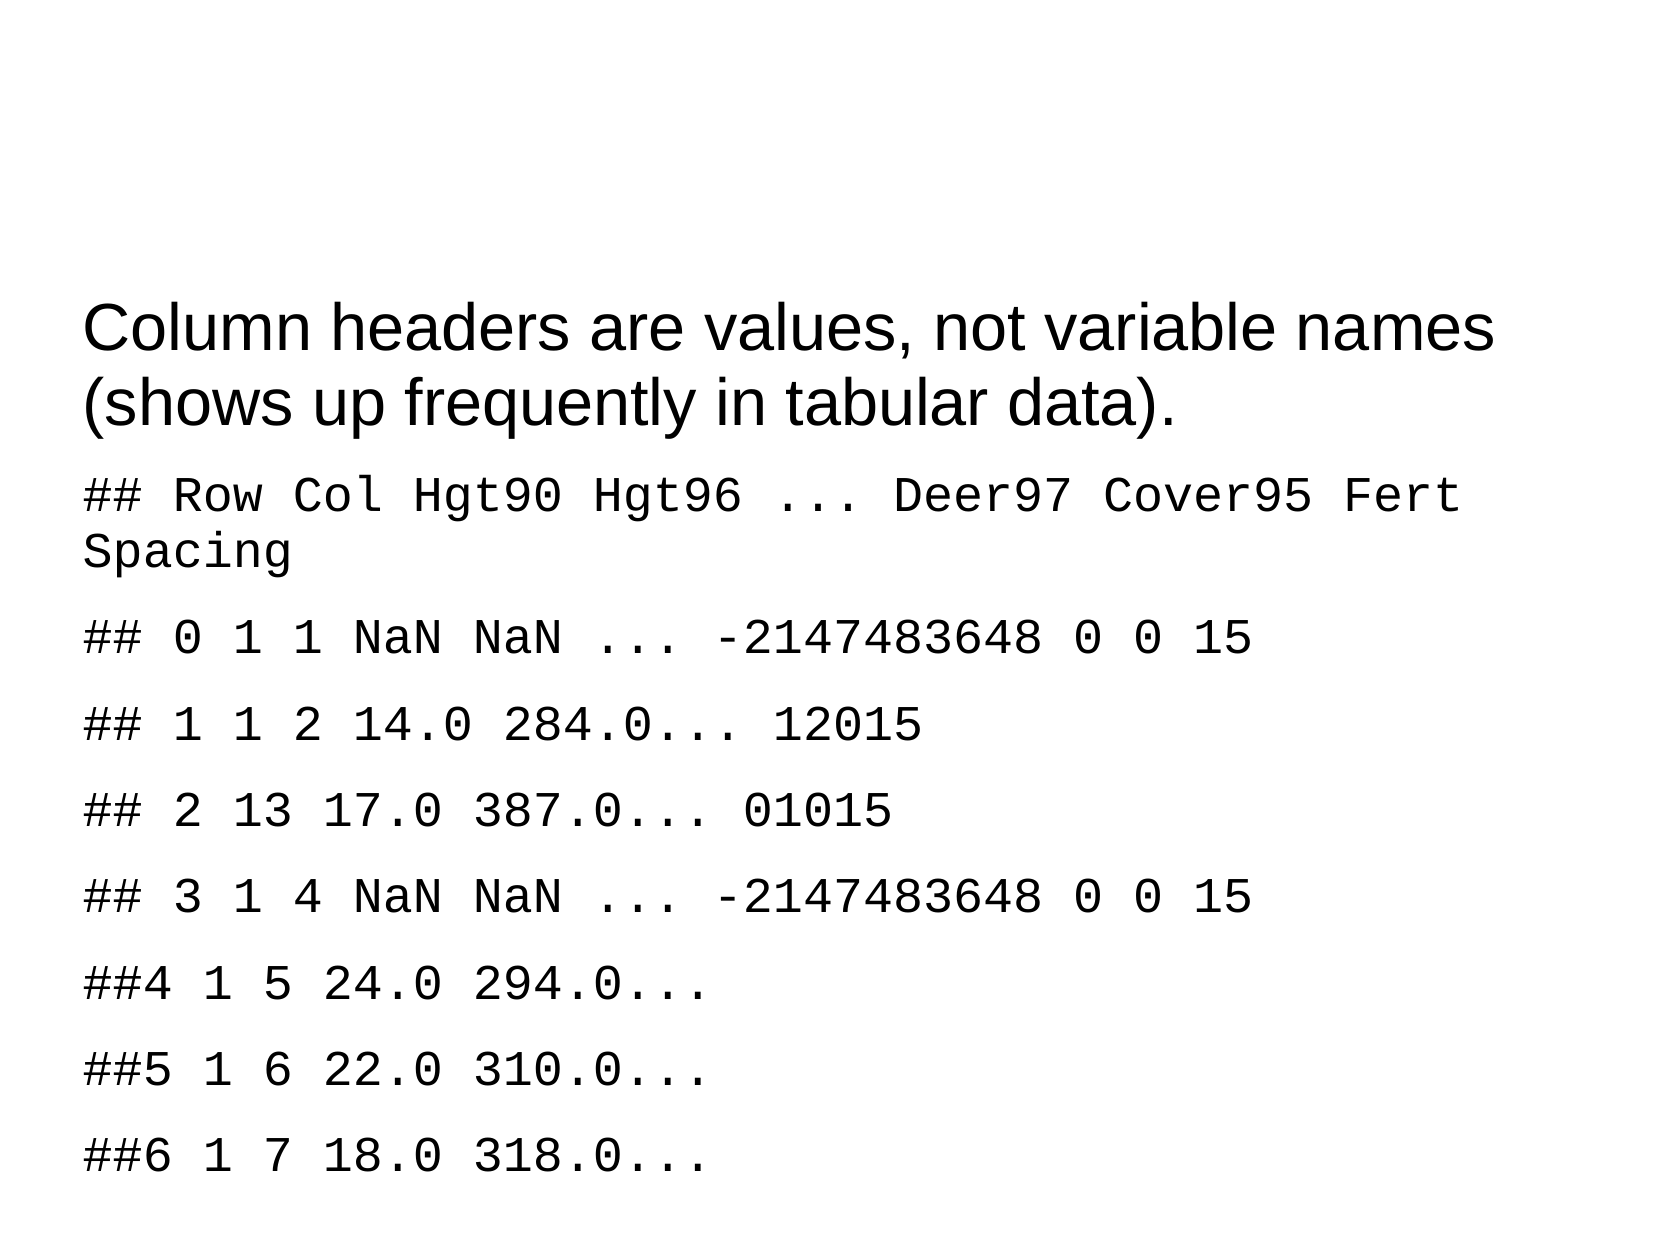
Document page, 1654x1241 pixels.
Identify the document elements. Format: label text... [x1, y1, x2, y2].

list Column headers are values, not variable names (shows up frequently in tabular data). ## Row Col Hgt90 Hgt96 ... Deer97 Cover95 Fert Spacing ## 0 1 1 NaN NaN ... -2147483648 0 0 15 ## 1 1 2 14.0 284.0... 12015 ## 2 13 17.0 387.0... 01015 ## 3 1 4 NaN NaN ... -2147483648 0 0 15 ##4 1 5 24.0 294.0... ##5 1 6 22.0 310.0... ##6 1 7 18.0 318.0... [82, 290, 1571, 1241]
